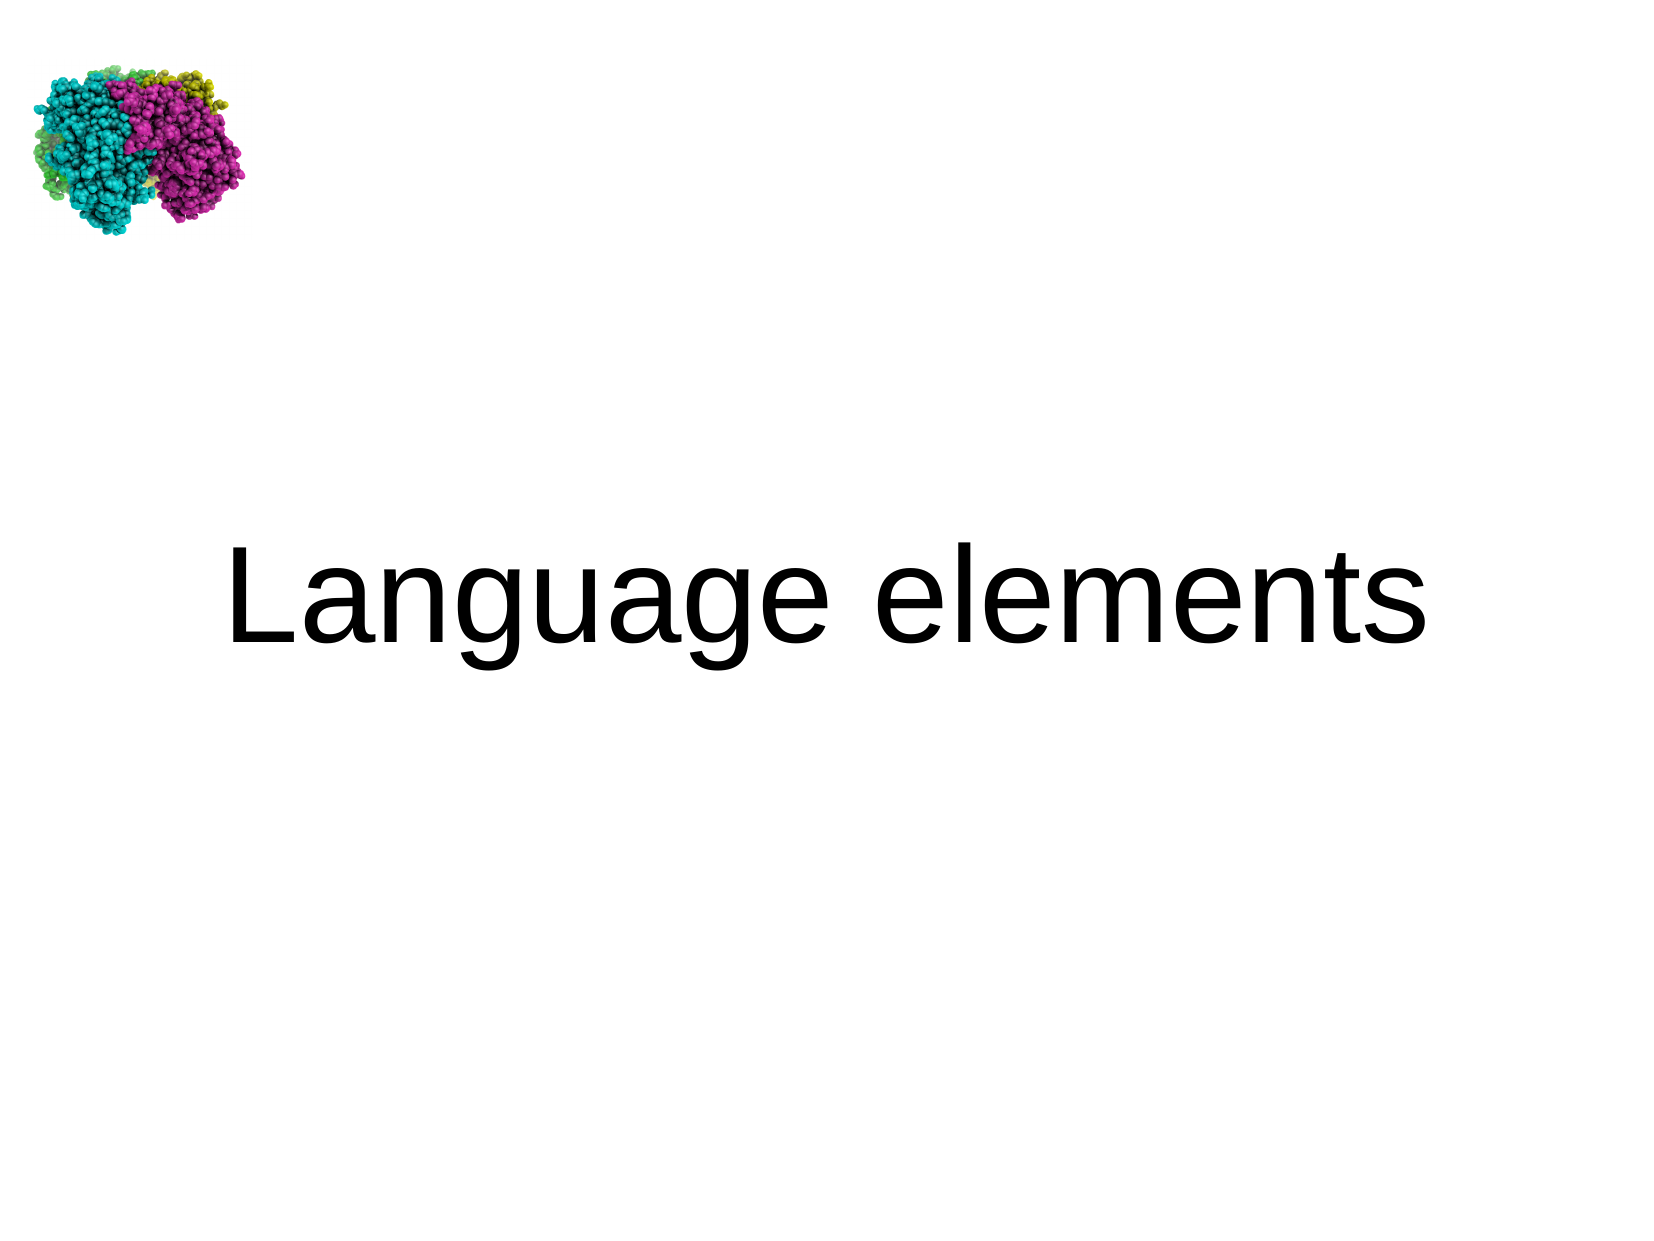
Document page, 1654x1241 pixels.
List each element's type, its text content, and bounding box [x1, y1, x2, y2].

picture [27, 59, 253, 240]
subtitle Language elements [82, 114, 1571, 1075]
